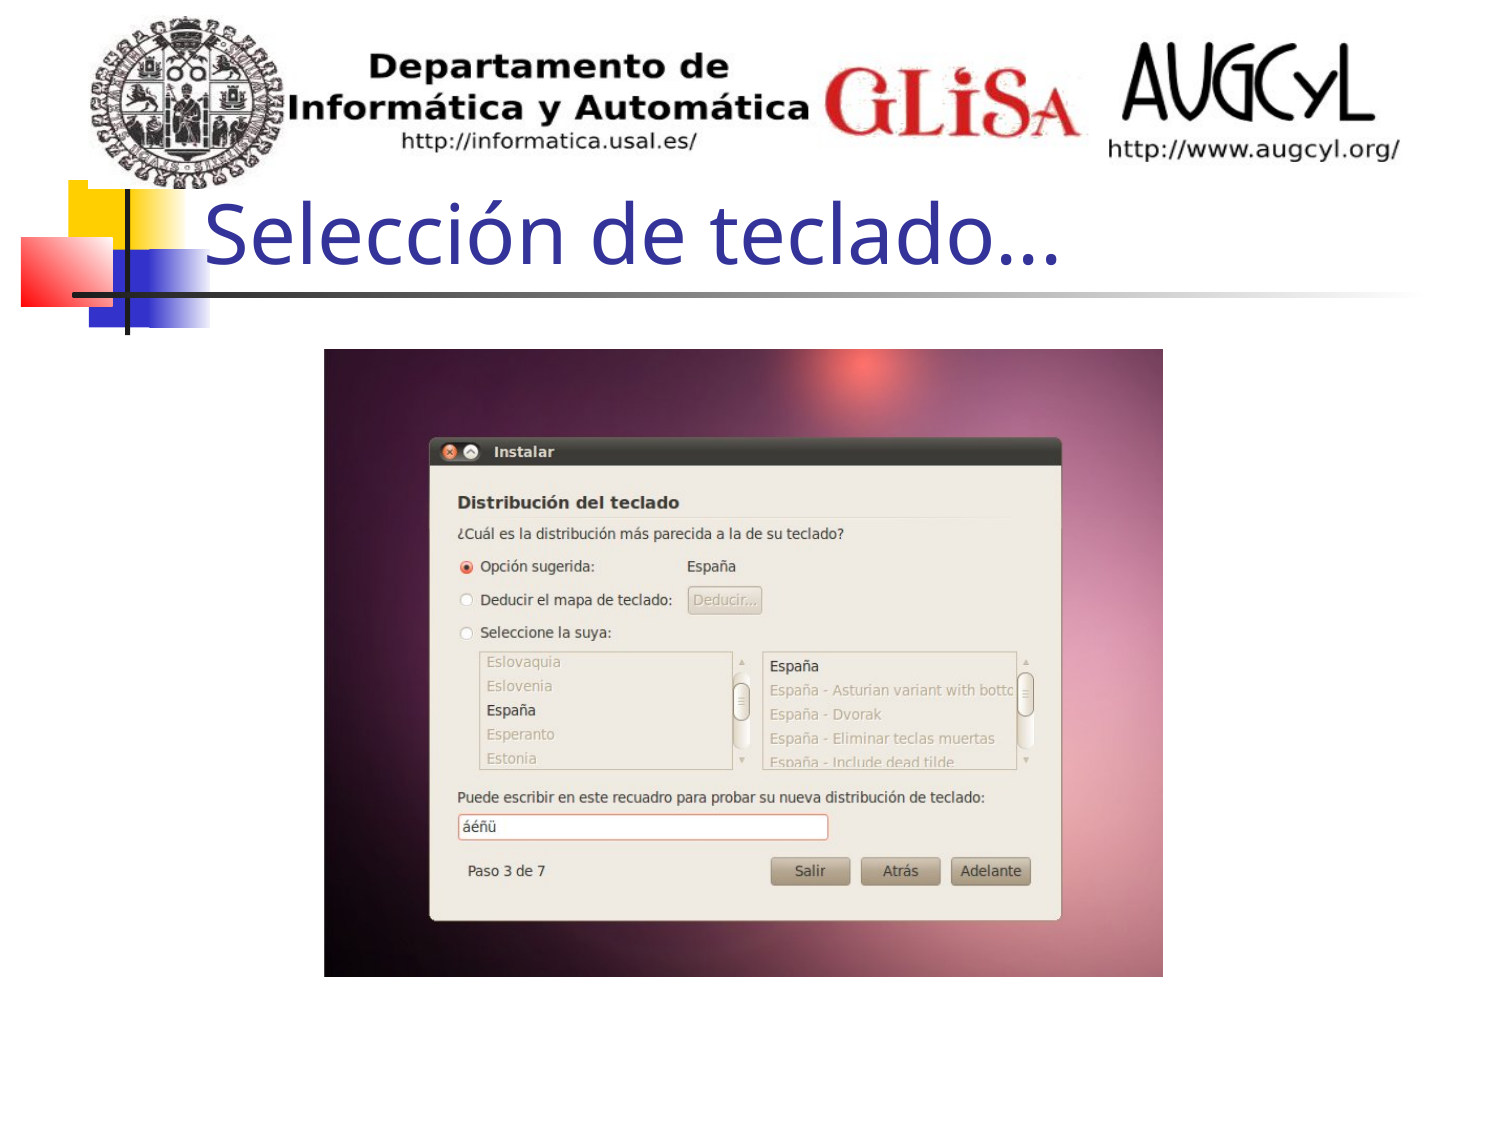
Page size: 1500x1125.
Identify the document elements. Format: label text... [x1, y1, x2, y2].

picture [88, 15, 1422, 189]
picture [324, 349, 1163, 977]
title Selección de teclado... [188, 101, 1468, 289]
